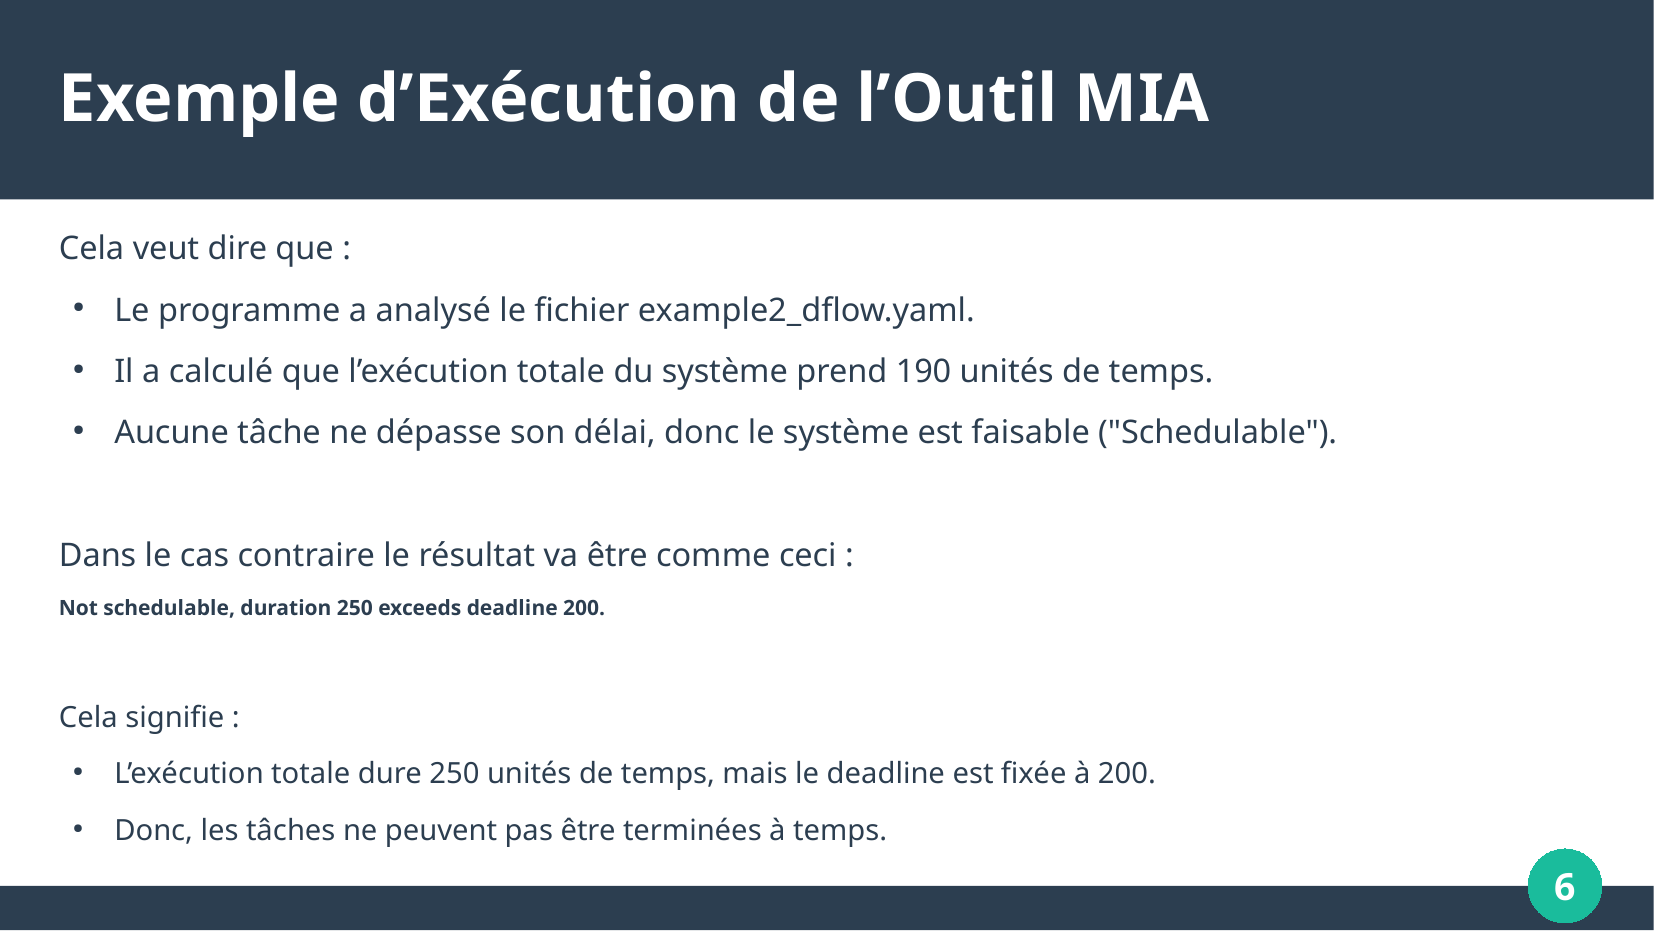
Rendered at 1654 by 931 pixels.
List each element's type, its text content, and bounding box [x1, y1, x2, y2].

title Exemple d’Exécution de l’Outil MIA [59, 37, 1595, 155]
list Cela veut dire que : Le programme a analysé le fichier example2_dflow.yaml. Il a calculé que l’exécution totale du système prend 190 unités de temps. Aucune tâche ne dépasse son délai, donc le système est faisable ("Schedulable"). Dans le cas contraire le résultat va être comme ceci : Not schedulable, duration 250 exceeds deadline 200. Cela signifie : L’exécution totale dure 250 unités de temps, mais le deadline est fixée à 200. Donc, les tâches ne peuvent pas être terminées à temps. [59, 225, 1595, 858]
